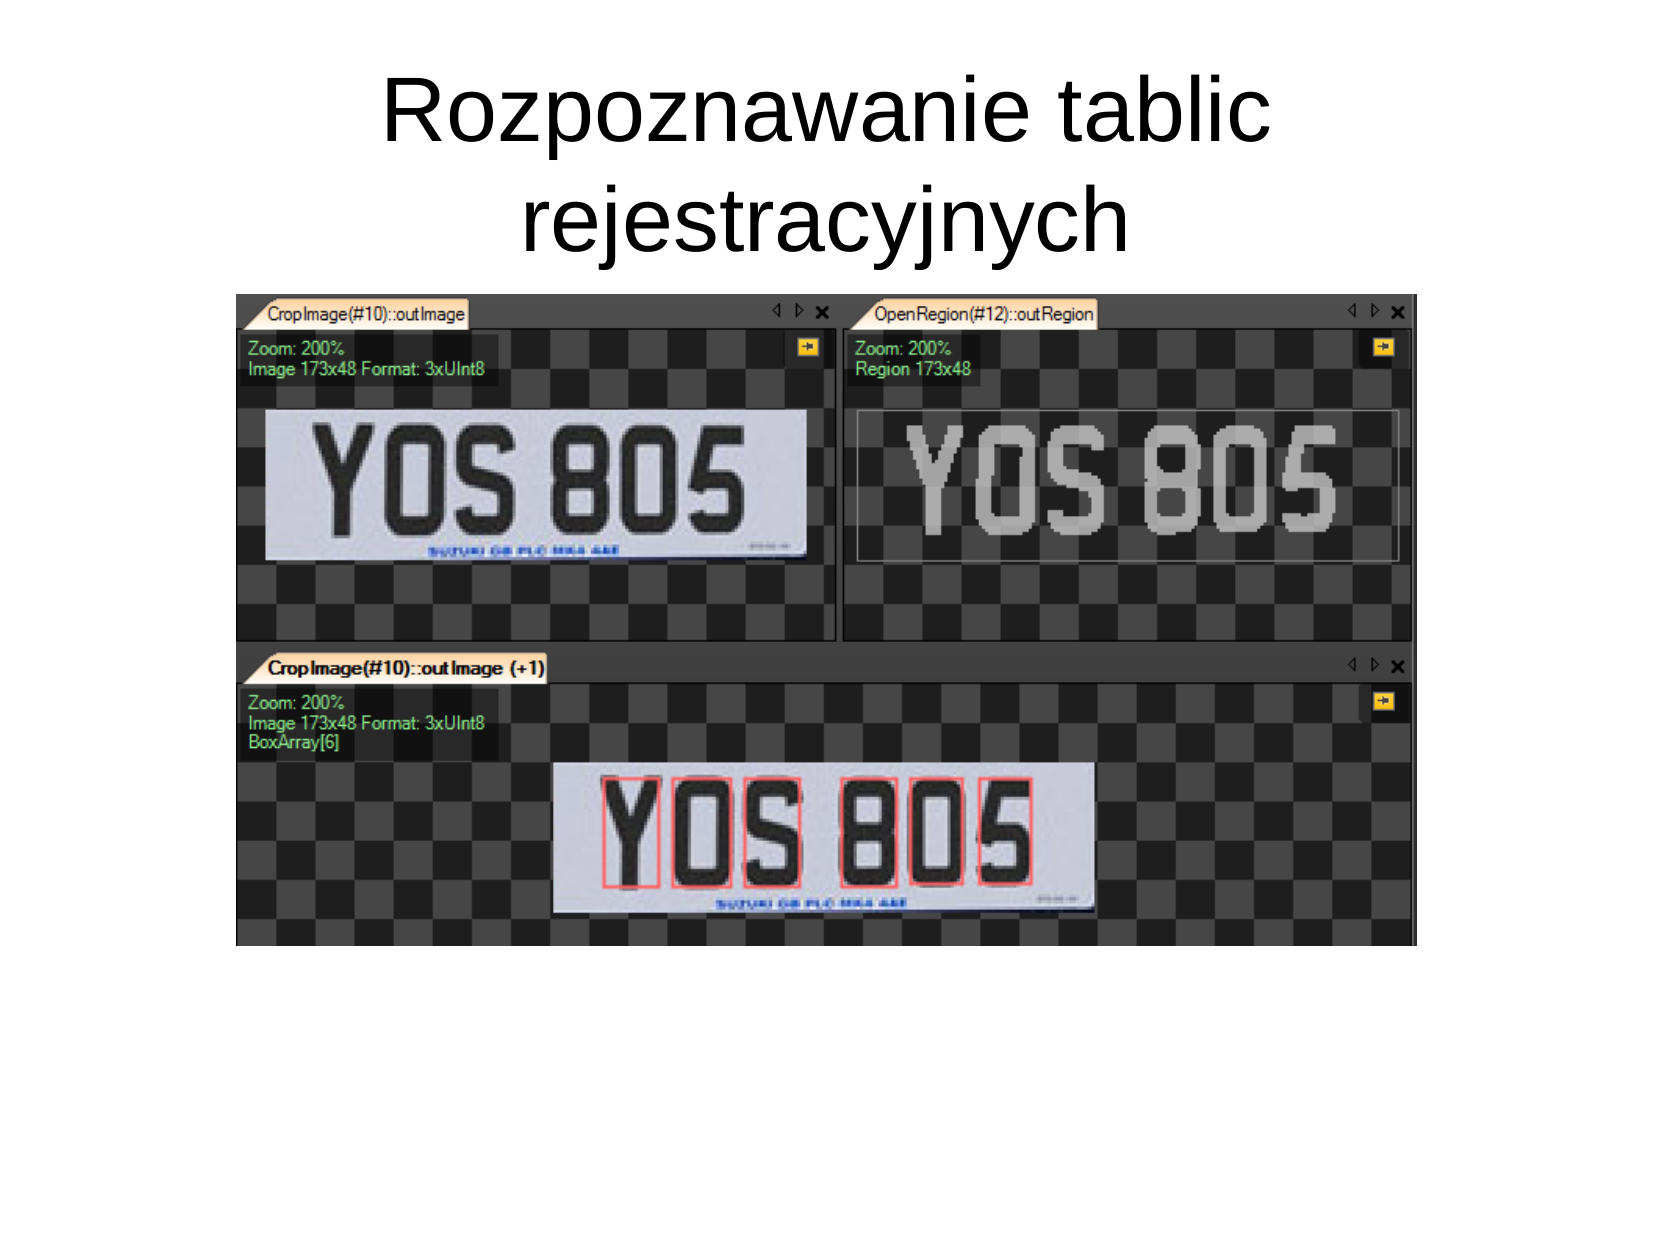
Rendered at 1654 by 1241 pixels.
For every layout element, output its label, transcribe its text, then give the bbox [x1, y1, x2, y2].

picture [236, 294, 1417, 946]
title Rozpoznawanie tablic rejestracyjnych [82, 49, 1571, 257]
